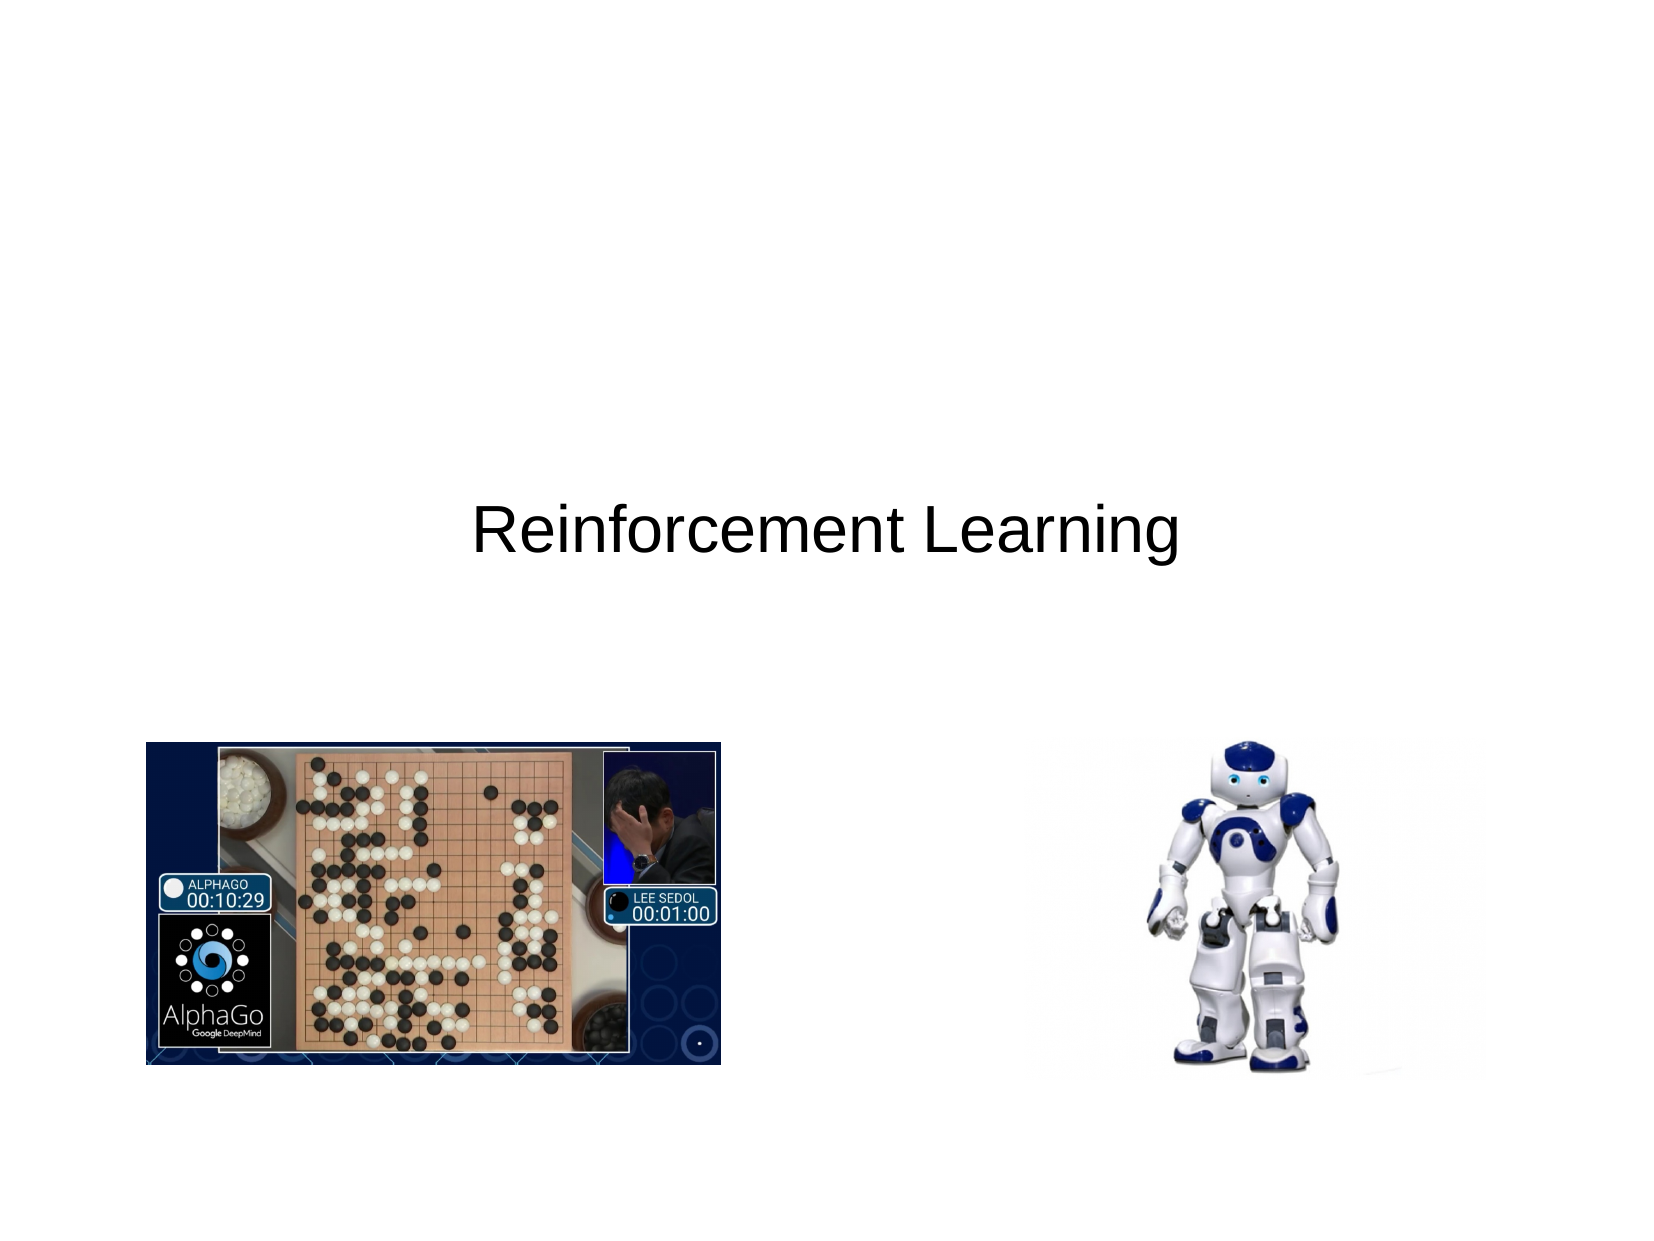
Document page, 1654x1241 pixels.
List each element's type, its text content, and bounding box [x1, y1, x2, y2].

picture [1024, 737, 1486, 1081]
picture [146, 742, 721, 1066]
subtitle Reinforcement Learning [82, 49, 1571, 1010]
